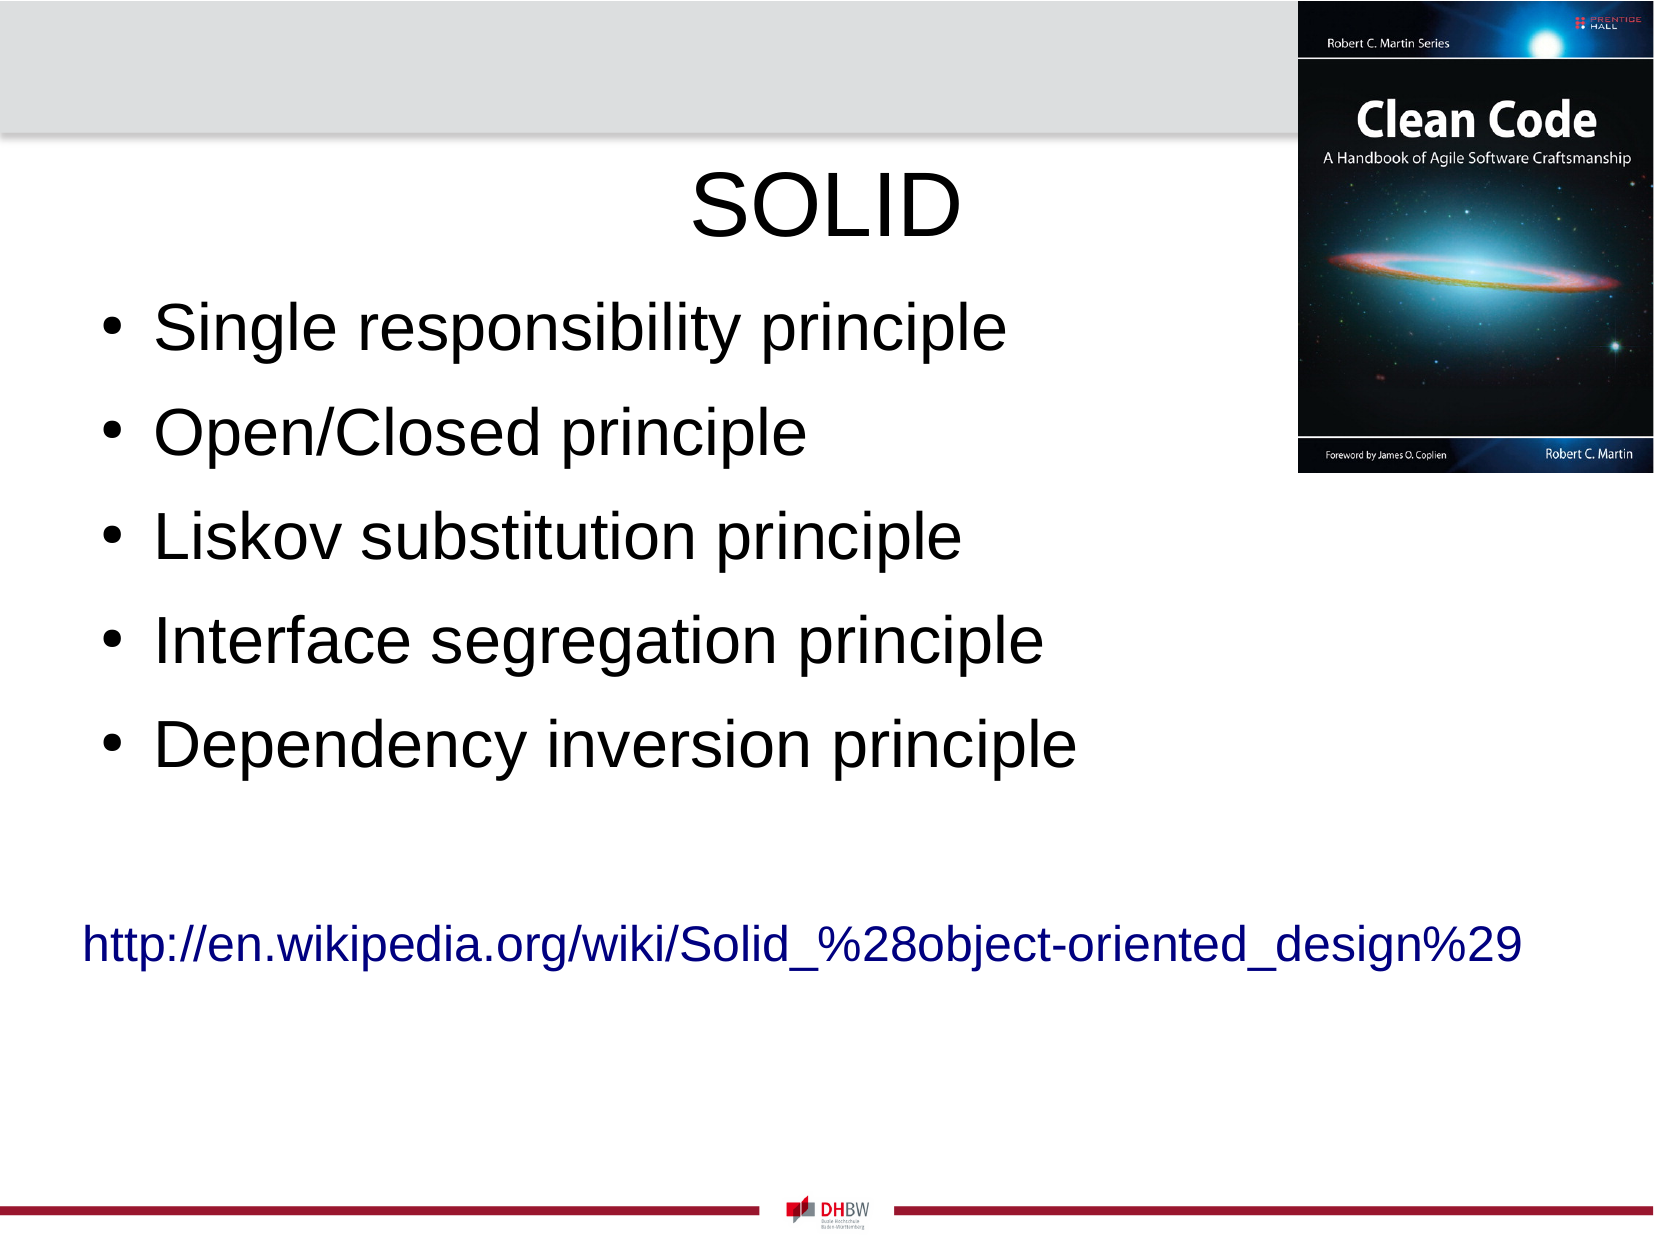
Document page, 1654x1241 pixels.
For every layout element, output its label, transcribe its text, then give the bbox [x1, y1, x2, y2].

list Single responsibility principle Open/Closed principle Liskov substitution principle Interface segregation principle Dependency inversion principle http://en.wikipedia.org/wiki/Solid_%28object-oriented_design%29 [82, 290, 1571, 1010]
title SOLID [82, 49, 1298, 257]
picture [0, 1, 1654, 1237]
